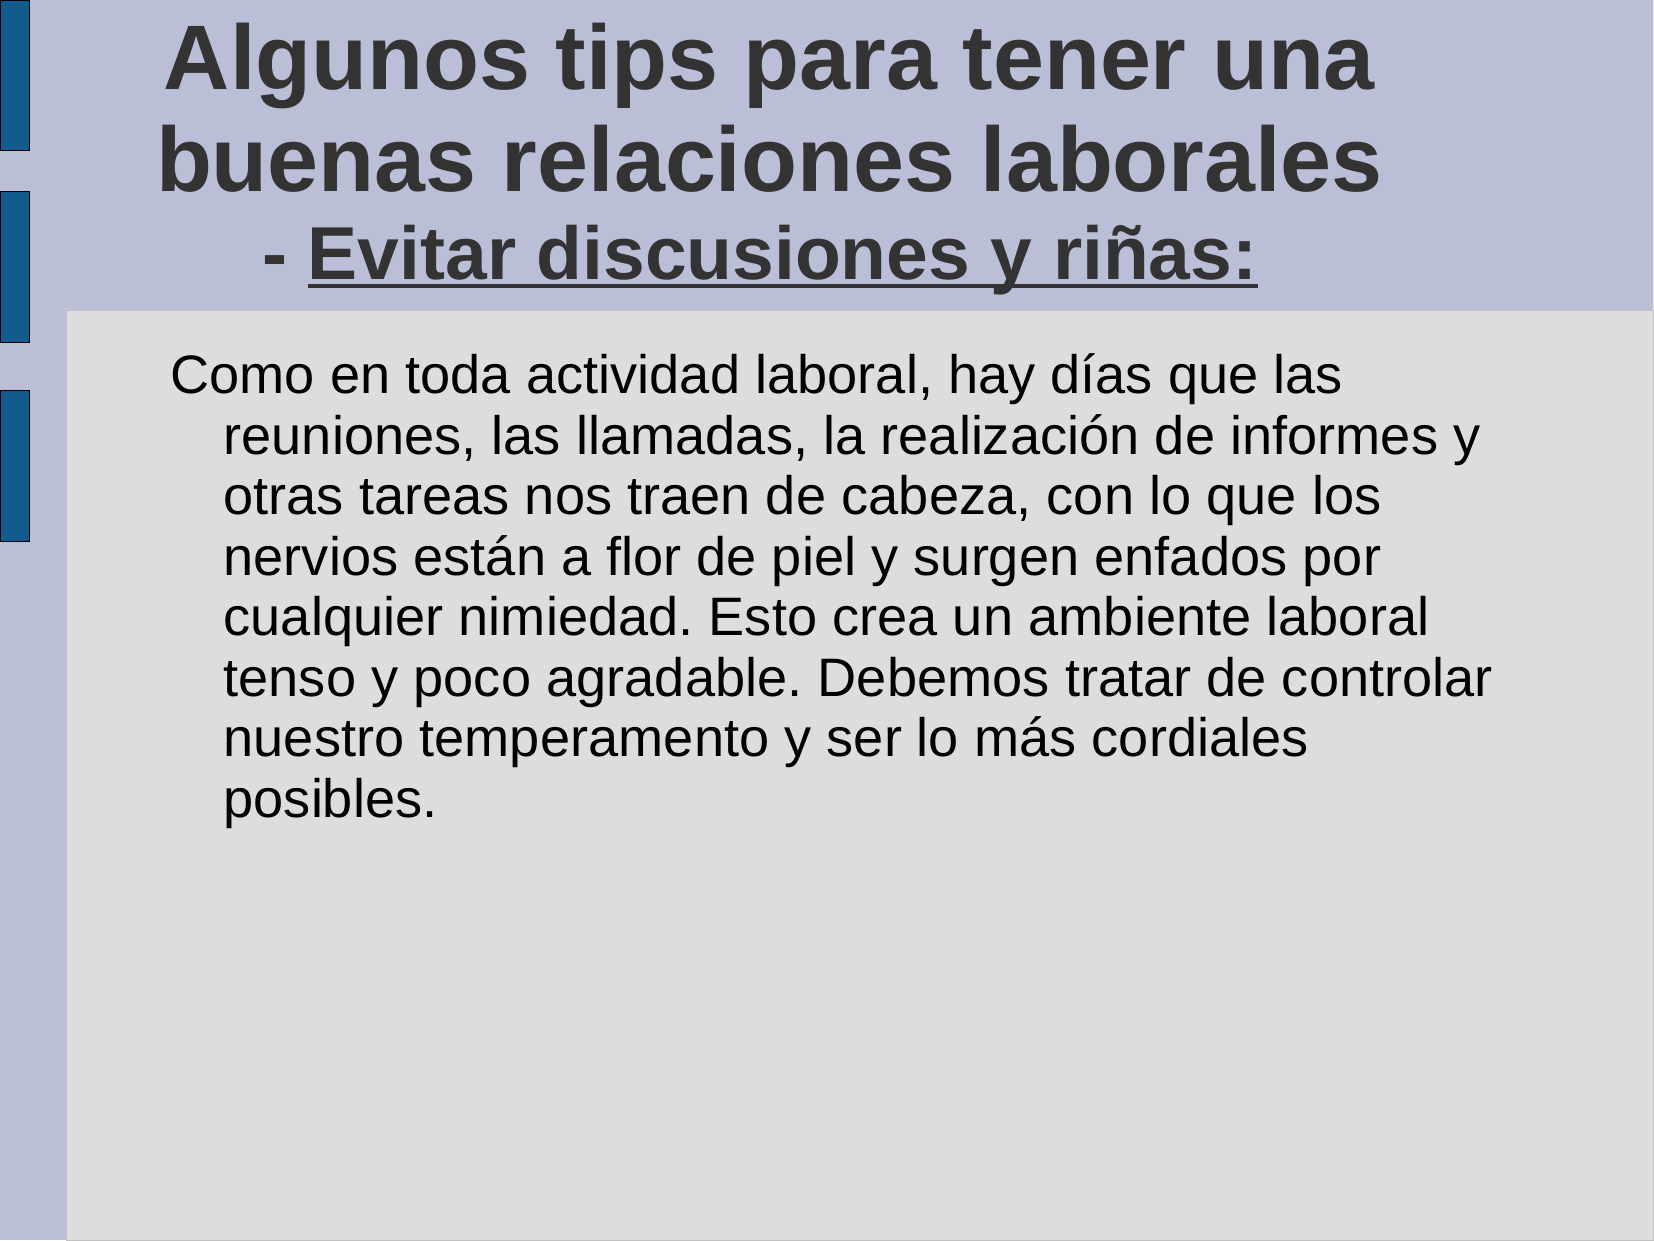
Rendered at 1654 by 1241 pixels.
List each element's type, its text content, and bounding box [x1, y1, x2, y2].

title Algunos tips para tener una buenas relaciones laborales - Evitar discusiones y riñas: [64, 6, 1477, 296]
list Como en toda actividad laboral, hay días que las reuniones, las llamadas, la realización de informes y otras tareas nos traen de cabeza, con lo que los nervios están a flor de piel y surgen enfados por cualquier nimiedad. Esto crea un ambiente laboral tenso y poco agradable. Debemos tratar de controlar nuestro temperamento y ser lo más cordiales posibles. [152, 344, 1534, 1127]
